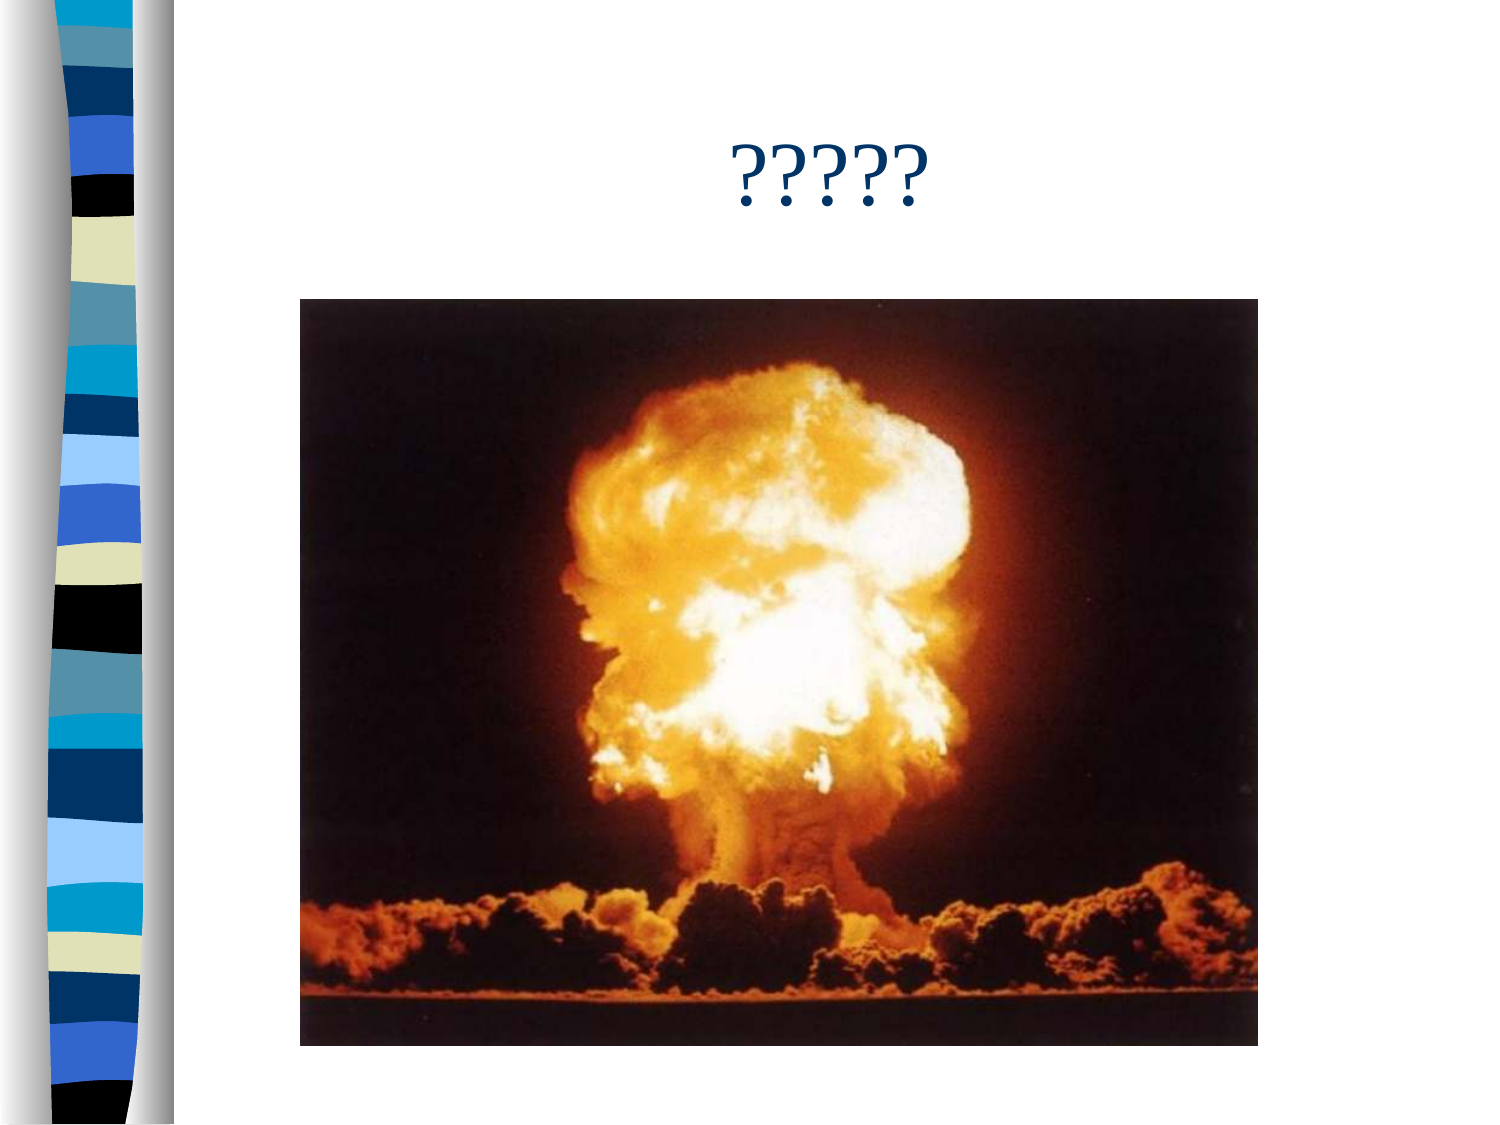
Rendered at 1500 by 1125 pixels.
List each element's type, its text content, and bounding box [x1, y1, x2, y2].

picture [300, 299, 1258, 1046]
title ????? [192, 74, 1468, 263]
